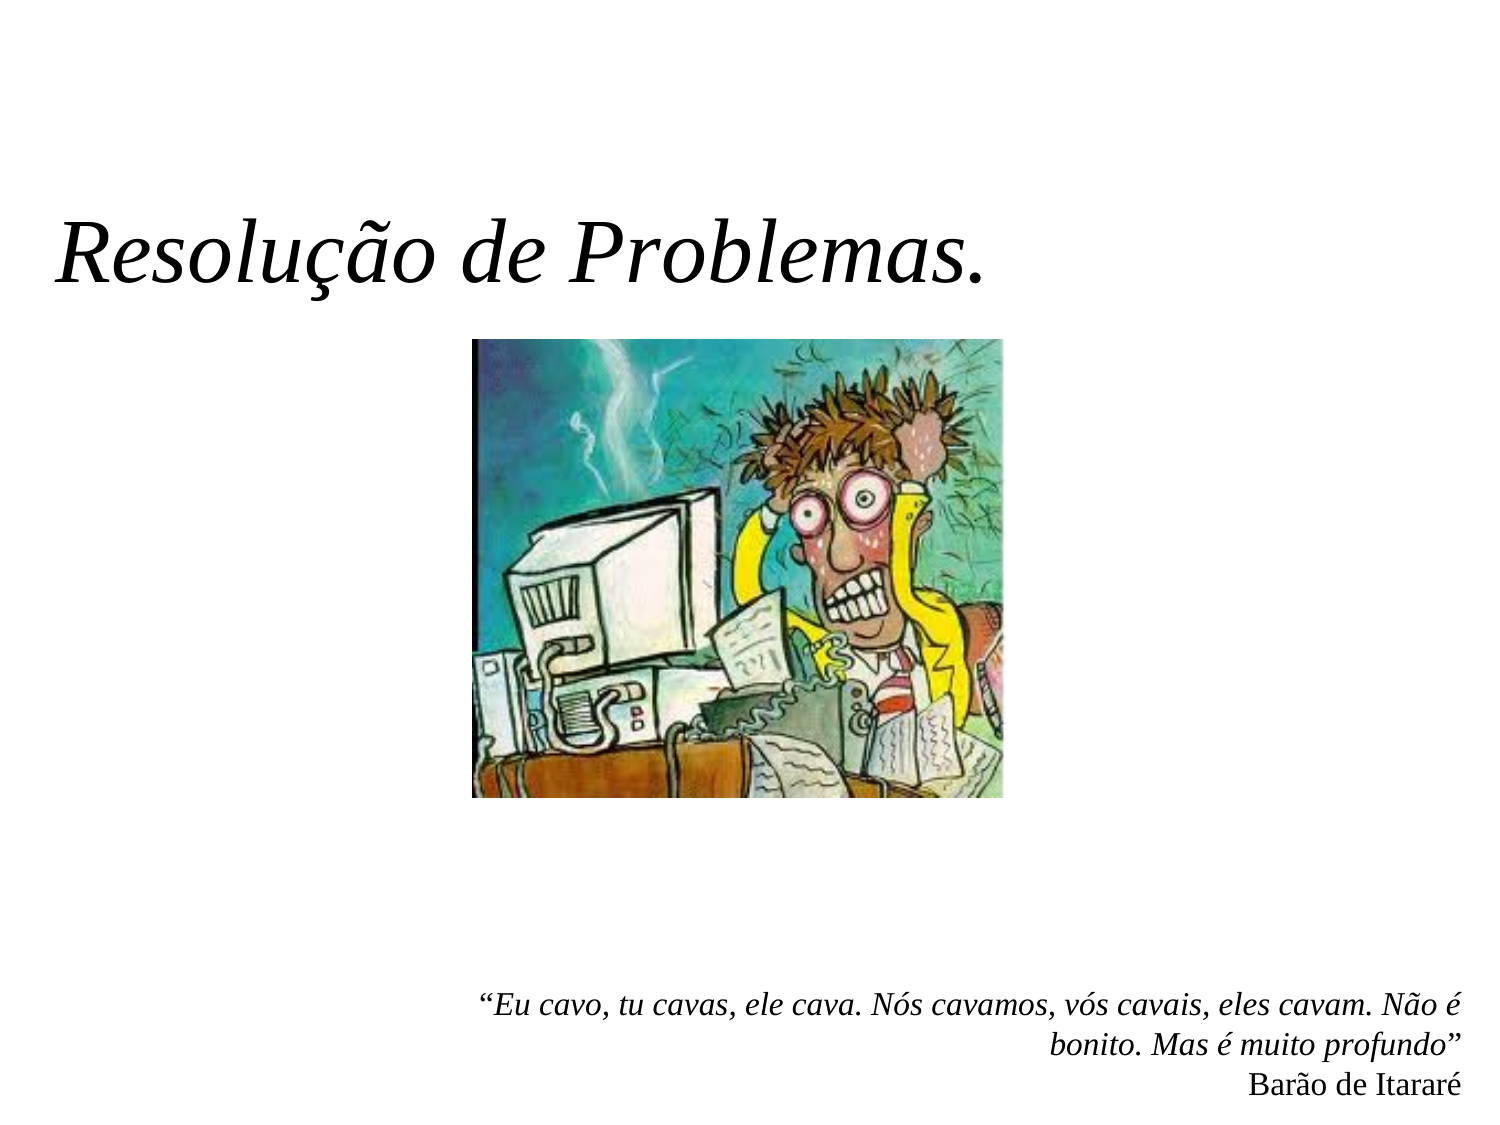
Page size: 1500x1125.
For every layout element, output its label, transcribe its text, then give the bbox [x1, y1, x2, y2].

text_box Resolução de Problemas. [40, 152, 1316, 341]
picture [472, 339, 1006, 798]
text_box “Eu cavo, tu cavas, ele cava. Nós cavamos, vós cavais, eles cavam. Não é bonito. Mas é muito profundo” Barão de Itararé [413, 974, 1477, 1110]
